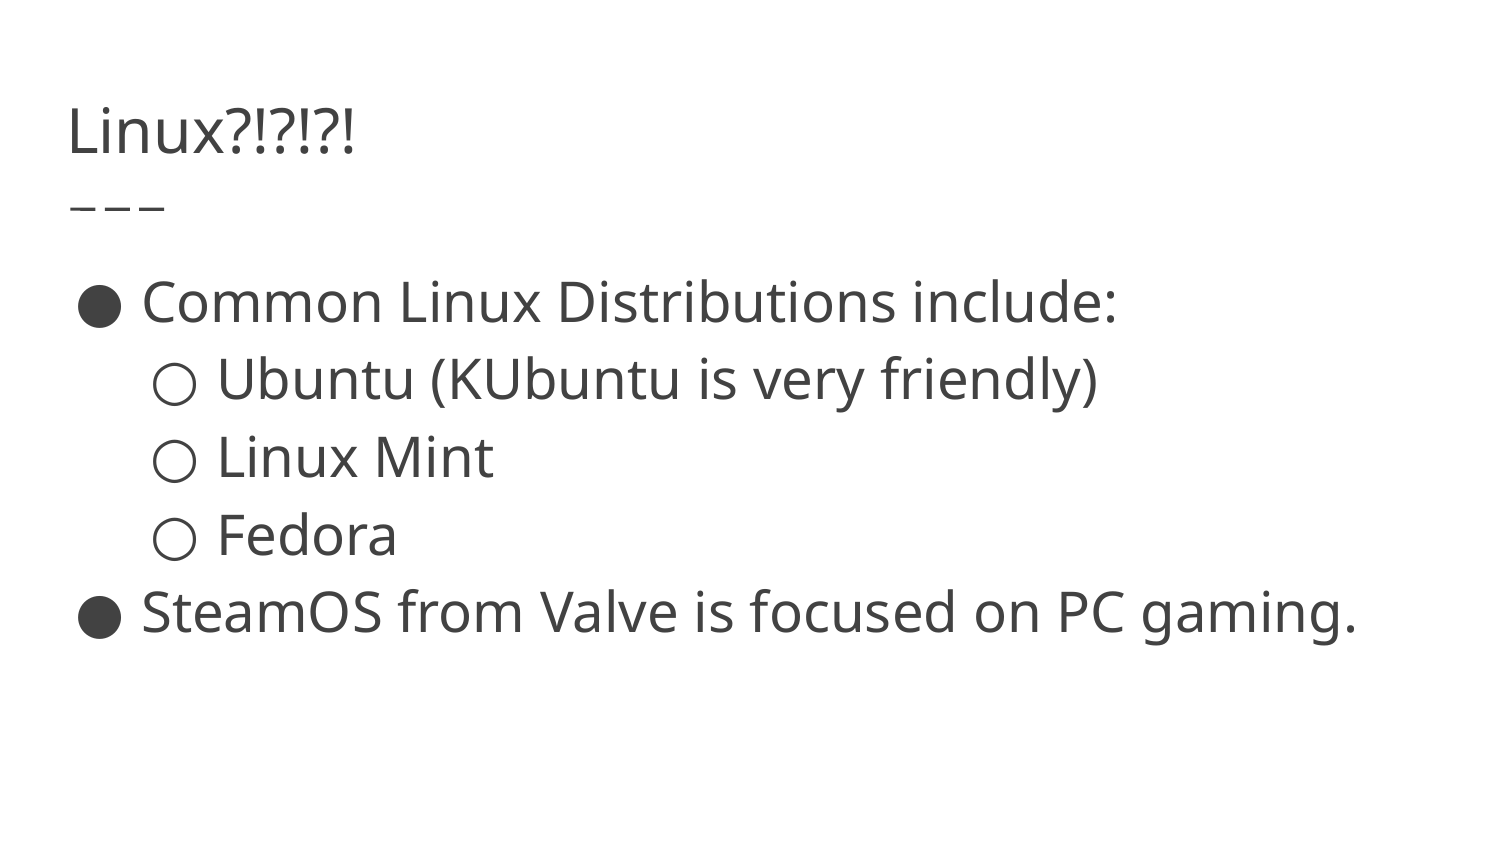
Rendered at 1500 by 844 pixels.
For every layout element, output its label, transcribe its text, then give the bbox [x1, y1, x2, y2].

title Linux?!?!?! [51, 61, 1449, 182]
list Common Linux Distributions include: Ubuntu (KUbuntu is very friendly) Linux Mint Fedora SteamOS from Valve is focused on PC gaming. [51, 240, 1449, 750]
